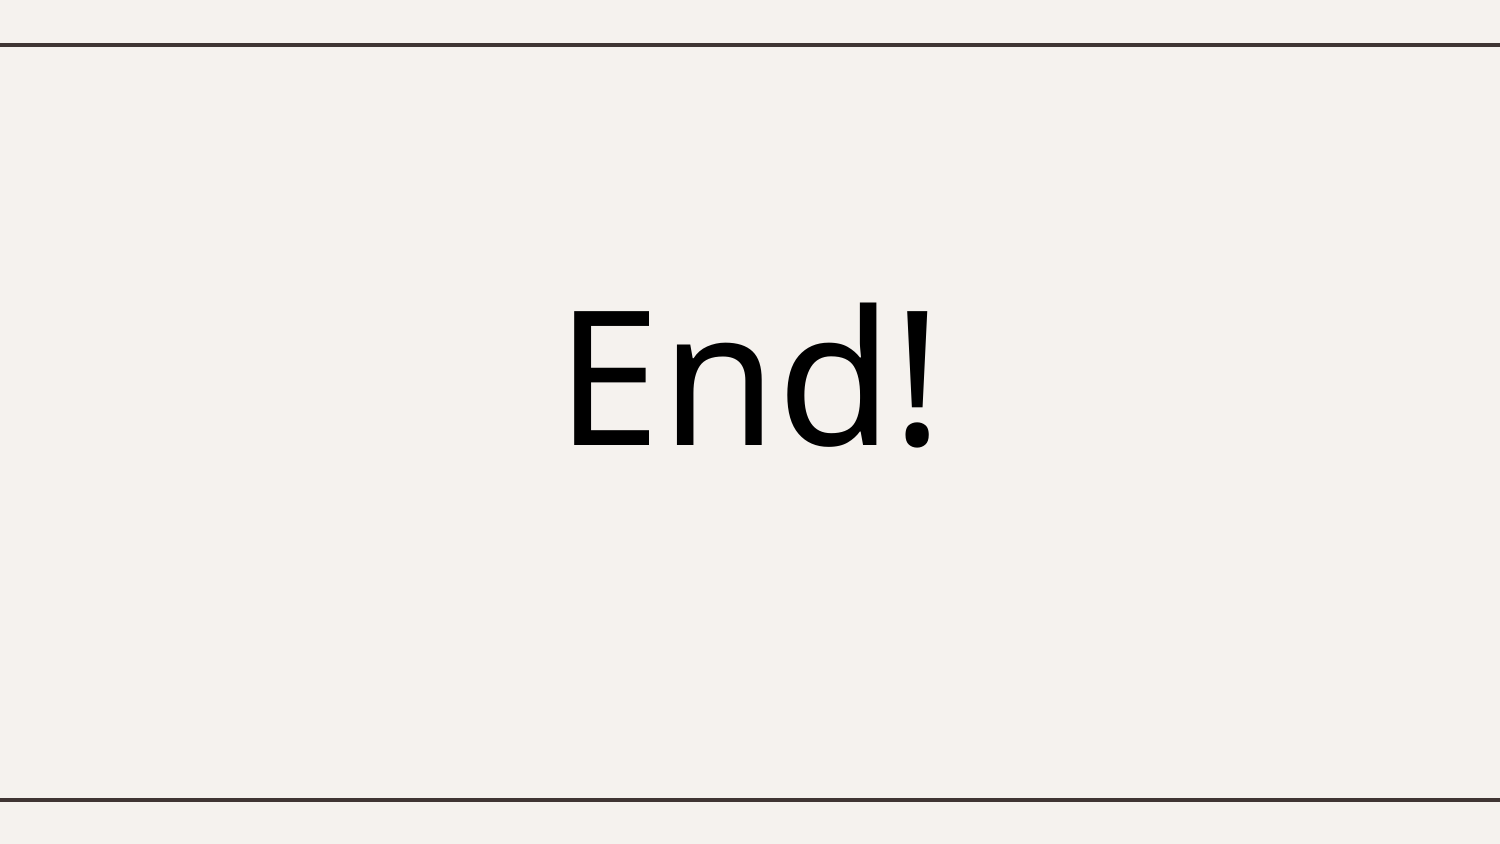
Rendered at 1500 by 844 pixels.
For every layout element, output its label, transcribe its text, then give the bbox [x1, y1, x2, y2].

title End! [327, 243, 1173, 456]
